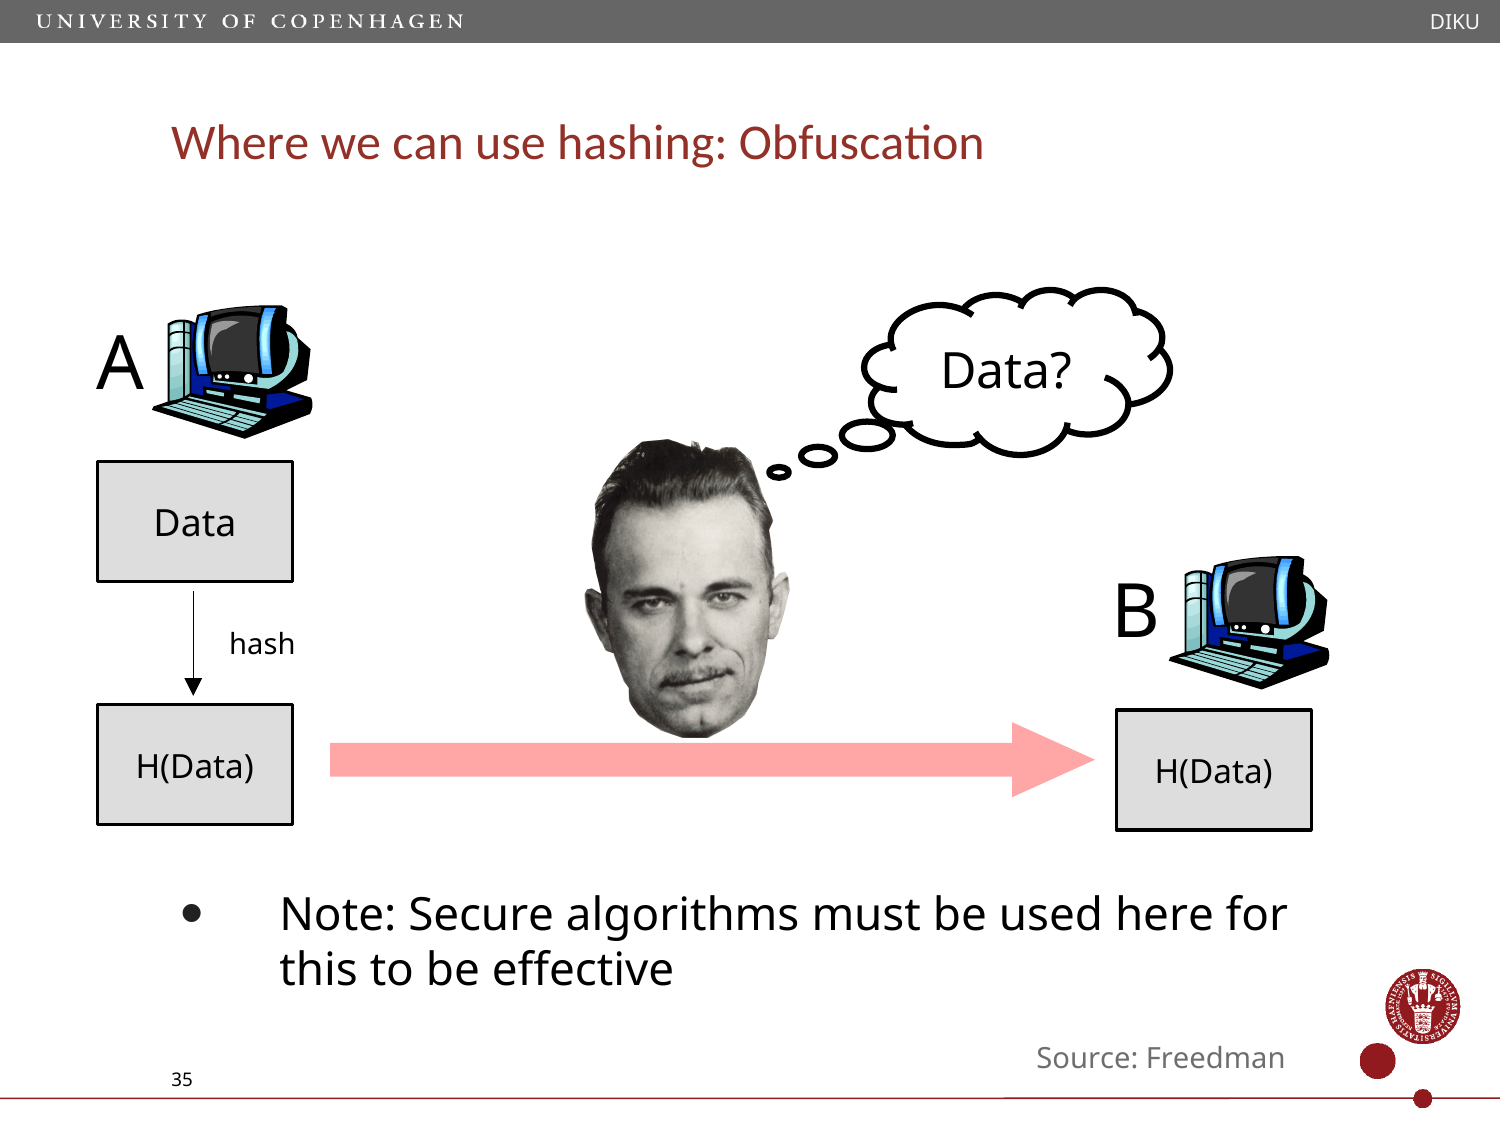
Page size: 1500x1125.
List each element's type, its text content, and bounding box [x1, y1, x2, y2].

text_box Data? [801, 446, 836, 466]
text_box Data [97, 461, 293, 582]
text_box <number> [171, 1067, 522, 1092]
text_box H(Data) [1116, 709, 1312, 830]
text_box B [1060, 570, 1211, 646]
text_box hash [187, 605, 338, 681]
text_box H(Data) [97, 704, 293, 825]
text_box Note: Secure algorithms must be used here for this to be effective [180, 884, 1339, 958]
picture [0, 910, 1500, 1122]
text_box Data? [769, 467, 789, 478]
text_box Source: Freedman [1021, 1031, 1341, 1083]
picture [433, 963, 446, 982]
picture [151, 304, 316, 439]
text_box [330, 722, 1096, 798]
text_box Where we can use hashing: Obfuscation [171, 75, 1329, 171]
text_box Data? [841, 421, 893, 450]
picture [584, 439, 790, 738]
picture [1168, 554, 1332, 690]
text_box A [45, 322, 196, 398]
text_box Data? [864, 289, 1171, 456]
text_box DIKU [469, 0, 1495, 43]
